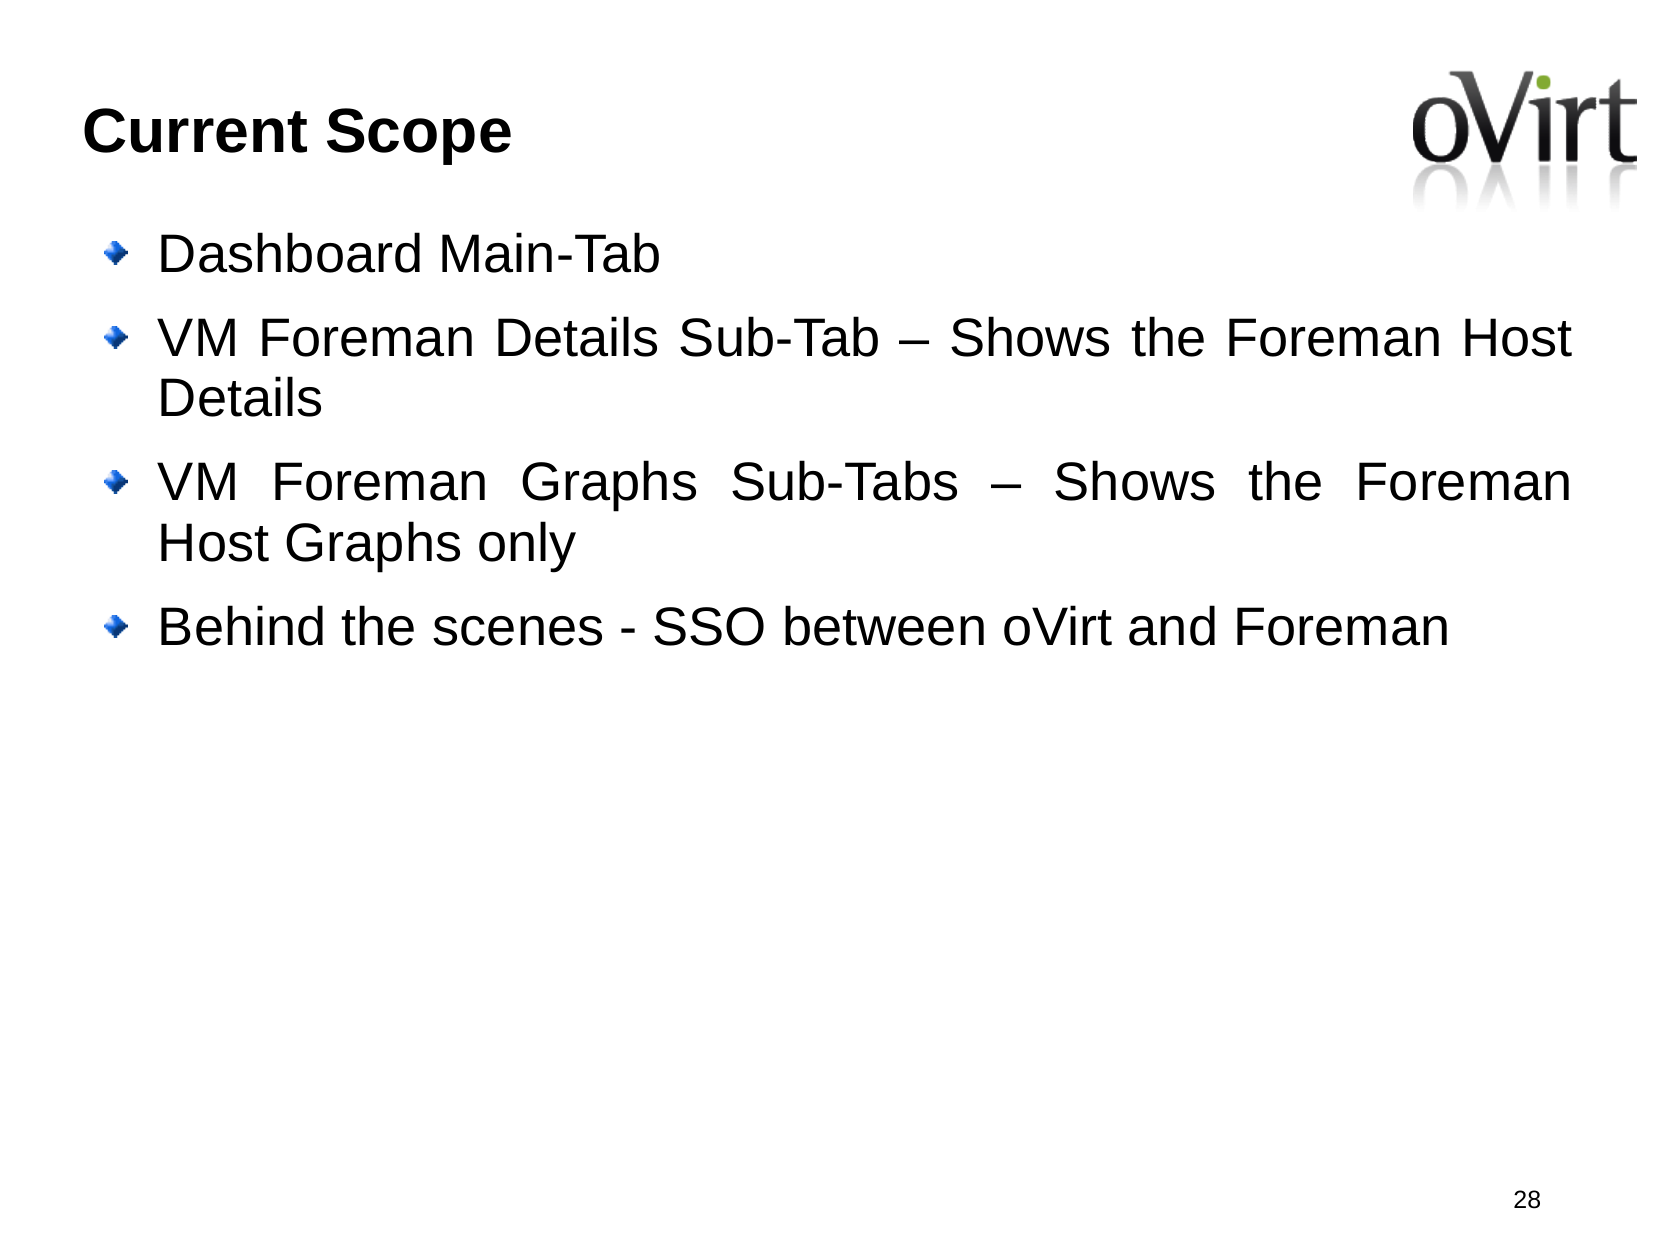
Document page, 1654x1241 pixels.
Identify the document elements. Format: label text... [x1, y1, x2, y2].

title Current Scope [82, 37, 1303, 226]
picture [1413, 63, 1637, 212]
list Dashboard Main-Tab VM Foreman Details Sub-Tab – Shows the Foreman Host Details VM Foreman Graphs Sub-Tabs – Shows the Foreman Host Graphs only Behind the scenes - SSO between oVirt and Foreman [86, 222, 1576, 1017]
